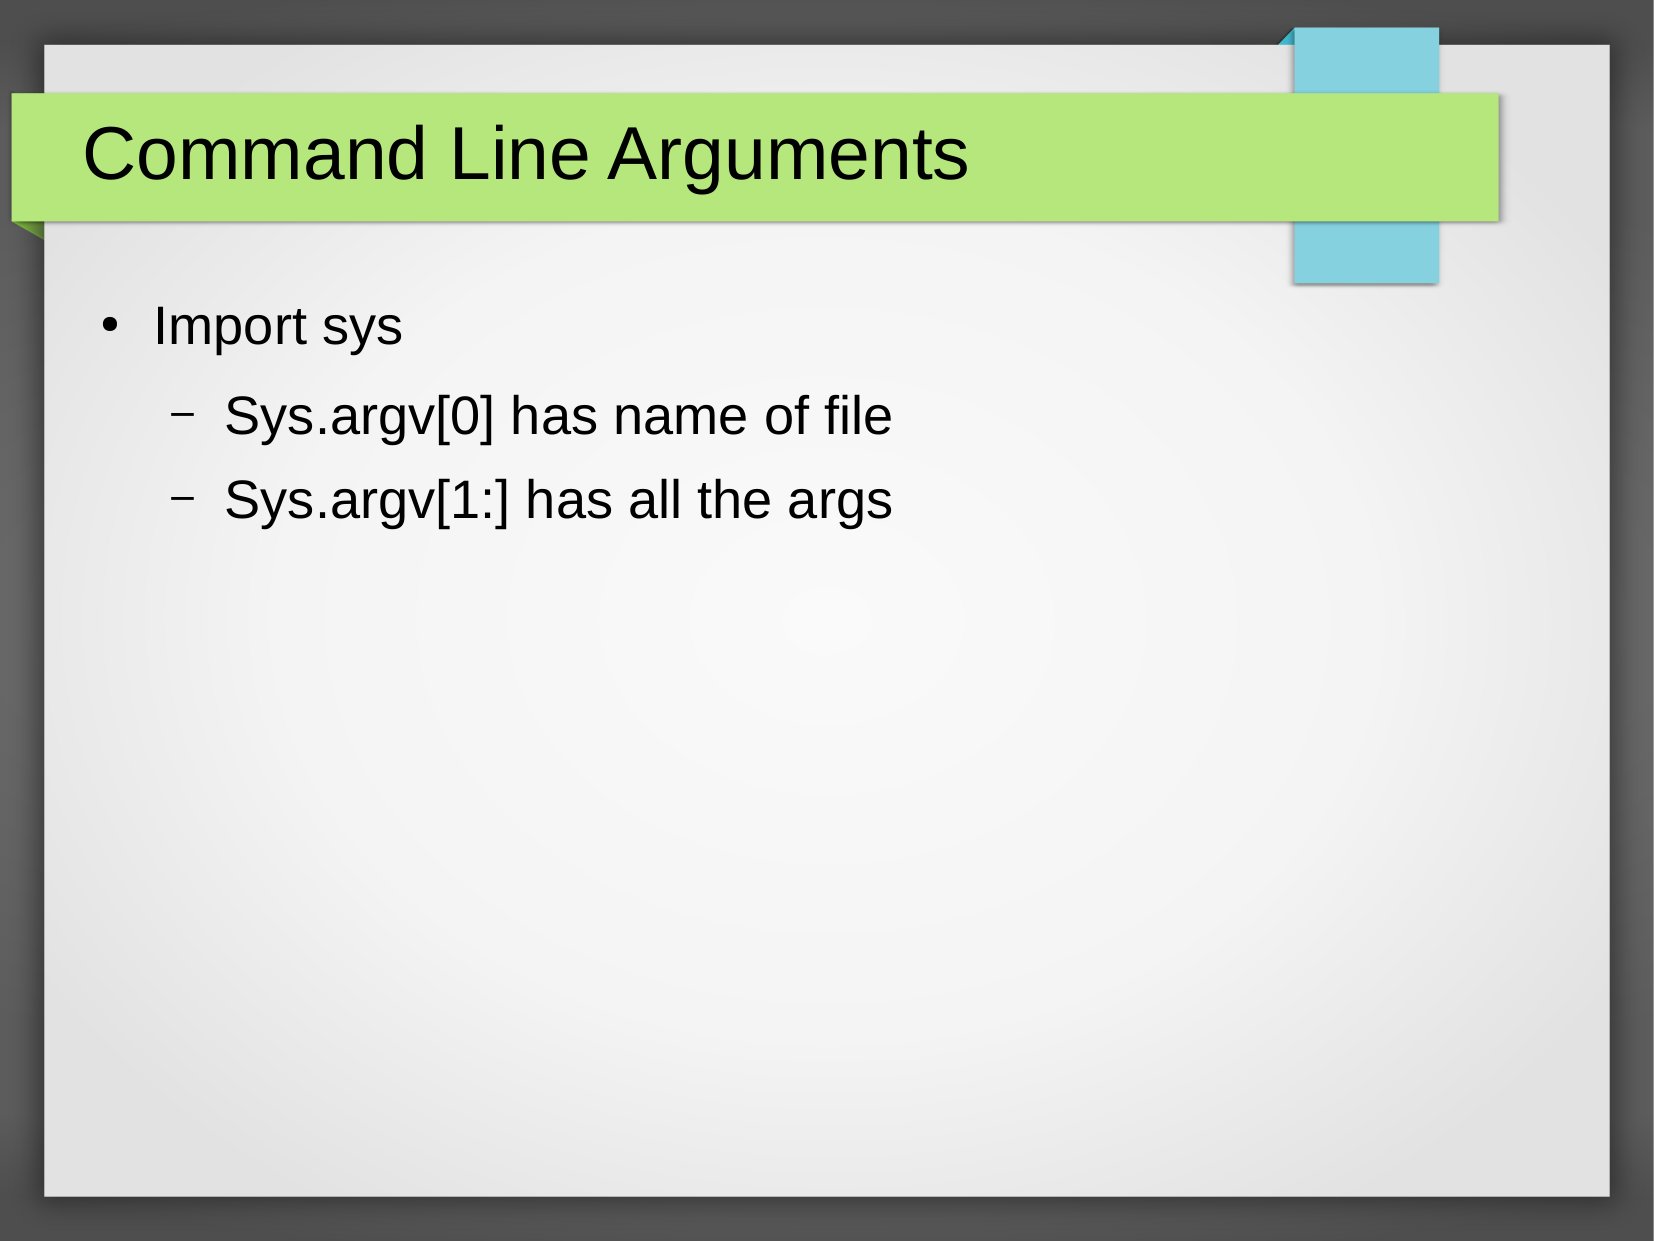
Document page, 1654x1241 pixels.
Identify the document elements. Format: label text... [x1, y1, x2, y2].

list Import sys Sys.argv[0] has name of file Sys.argv[1:] has all the args [82, 295, 1571, 1015]
title Command Line Arguments [82, 94, 1264, 213]
picture [0, 0, 1654, 1241]
